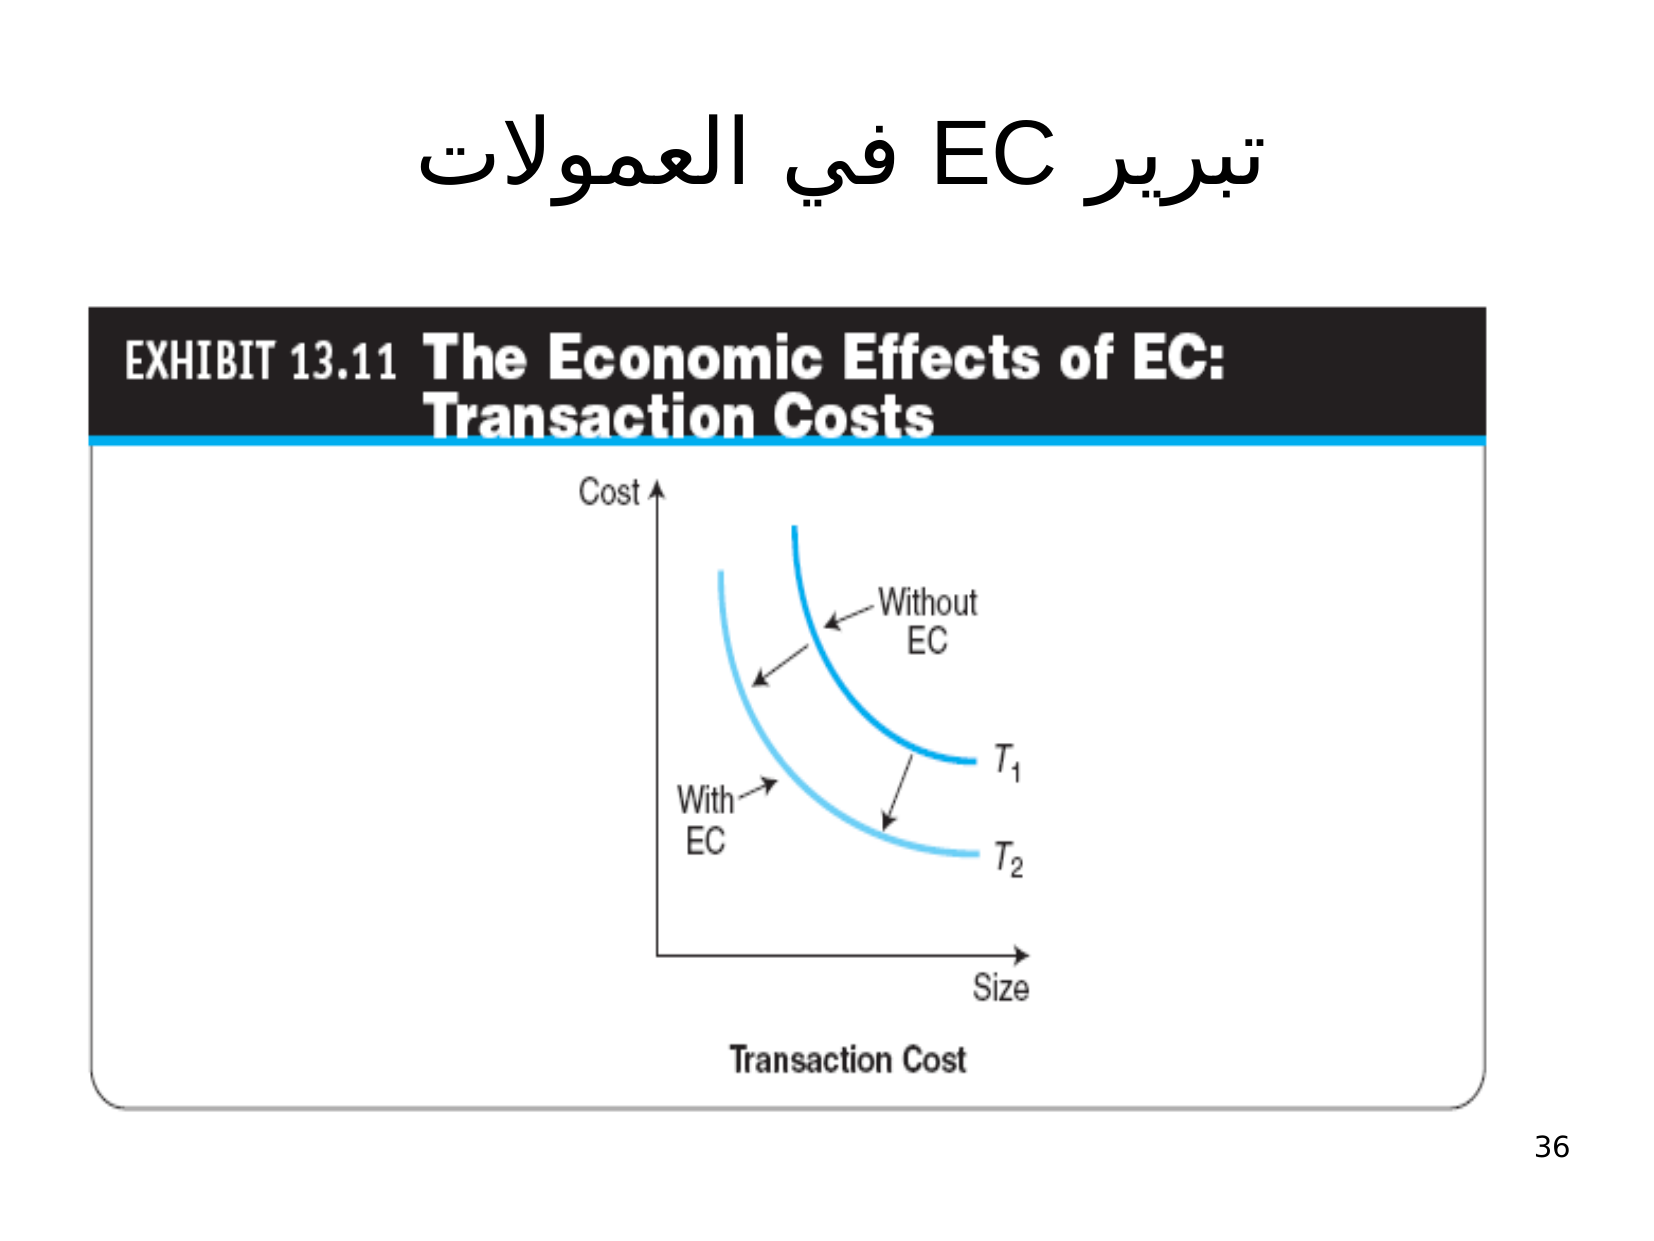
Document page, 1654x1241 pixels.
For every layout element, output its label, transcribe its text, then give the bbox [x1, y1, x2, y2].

title تبرير EC في العمولات [82, 49, 1571, 257]
picture [70, 295, 1508, 1130]
